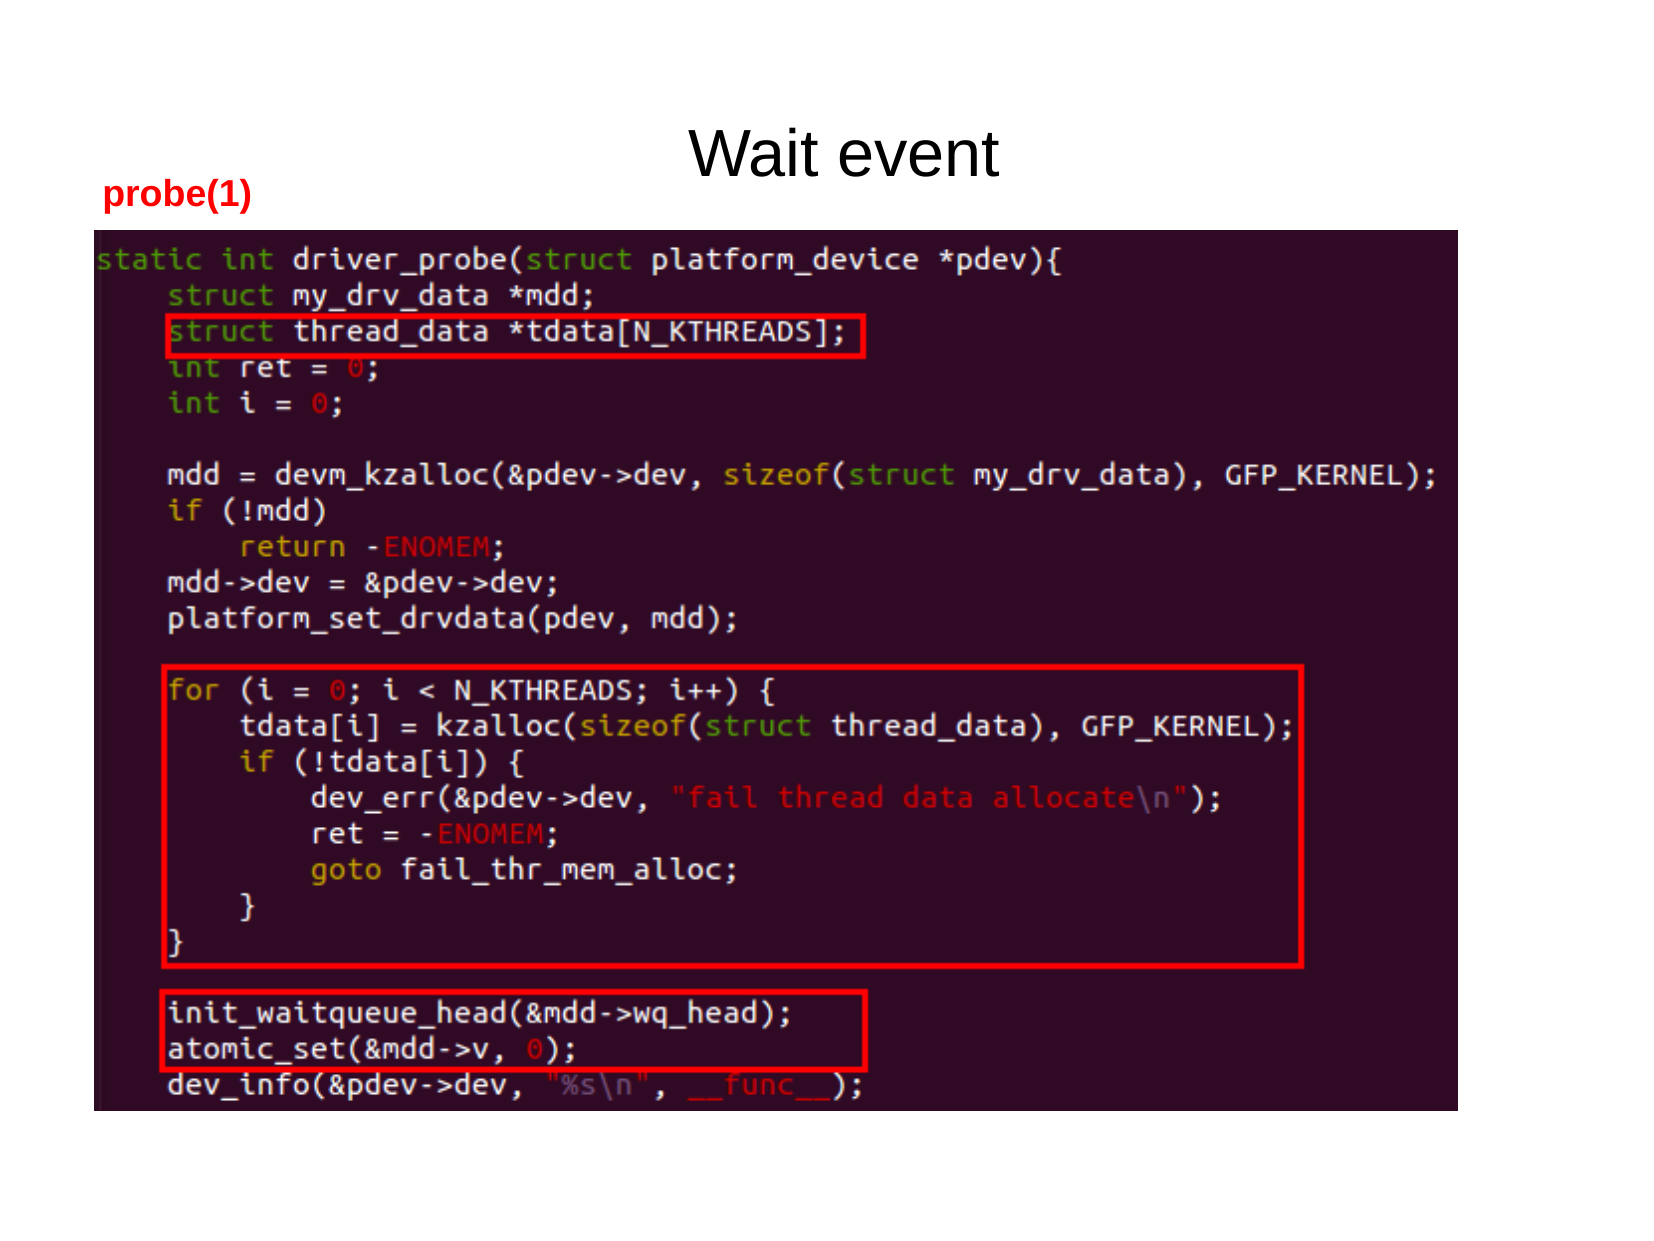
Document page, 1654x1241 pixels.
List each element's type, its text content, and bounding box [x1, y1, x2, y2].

text_box probe(1) [87, 165, 721, 223]
picture [94, 230, 1458, 1111]
title Wait event [82, 49, 1571, 257]
